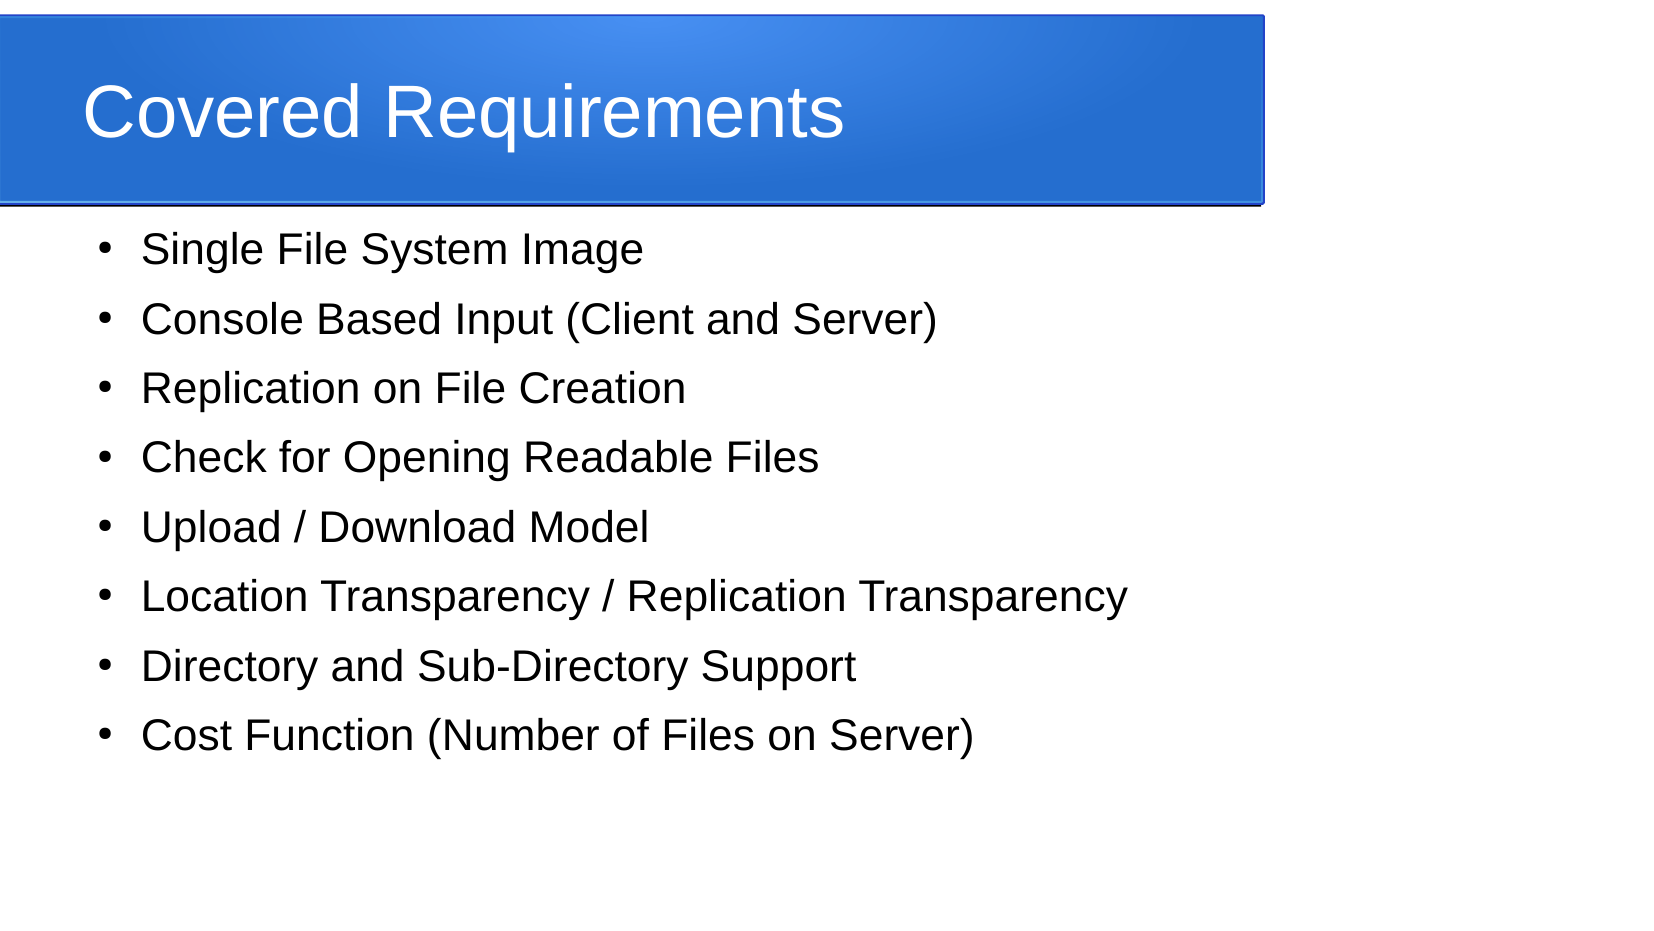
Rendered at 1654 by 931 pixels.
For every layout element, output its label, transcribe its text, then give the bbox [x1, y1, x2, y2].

title Covered Requirements [82, 35, 1235, 189]
list Single File System Image Console Based Input (Client and Server) Replication on File Creation Check for Opening Readable Files Upload / Download Model Location Transparency / Replication Transparency Directory and Sub-Directory Support Cost Function (Number of Files on Server) [82, 224, 1571, 764]
